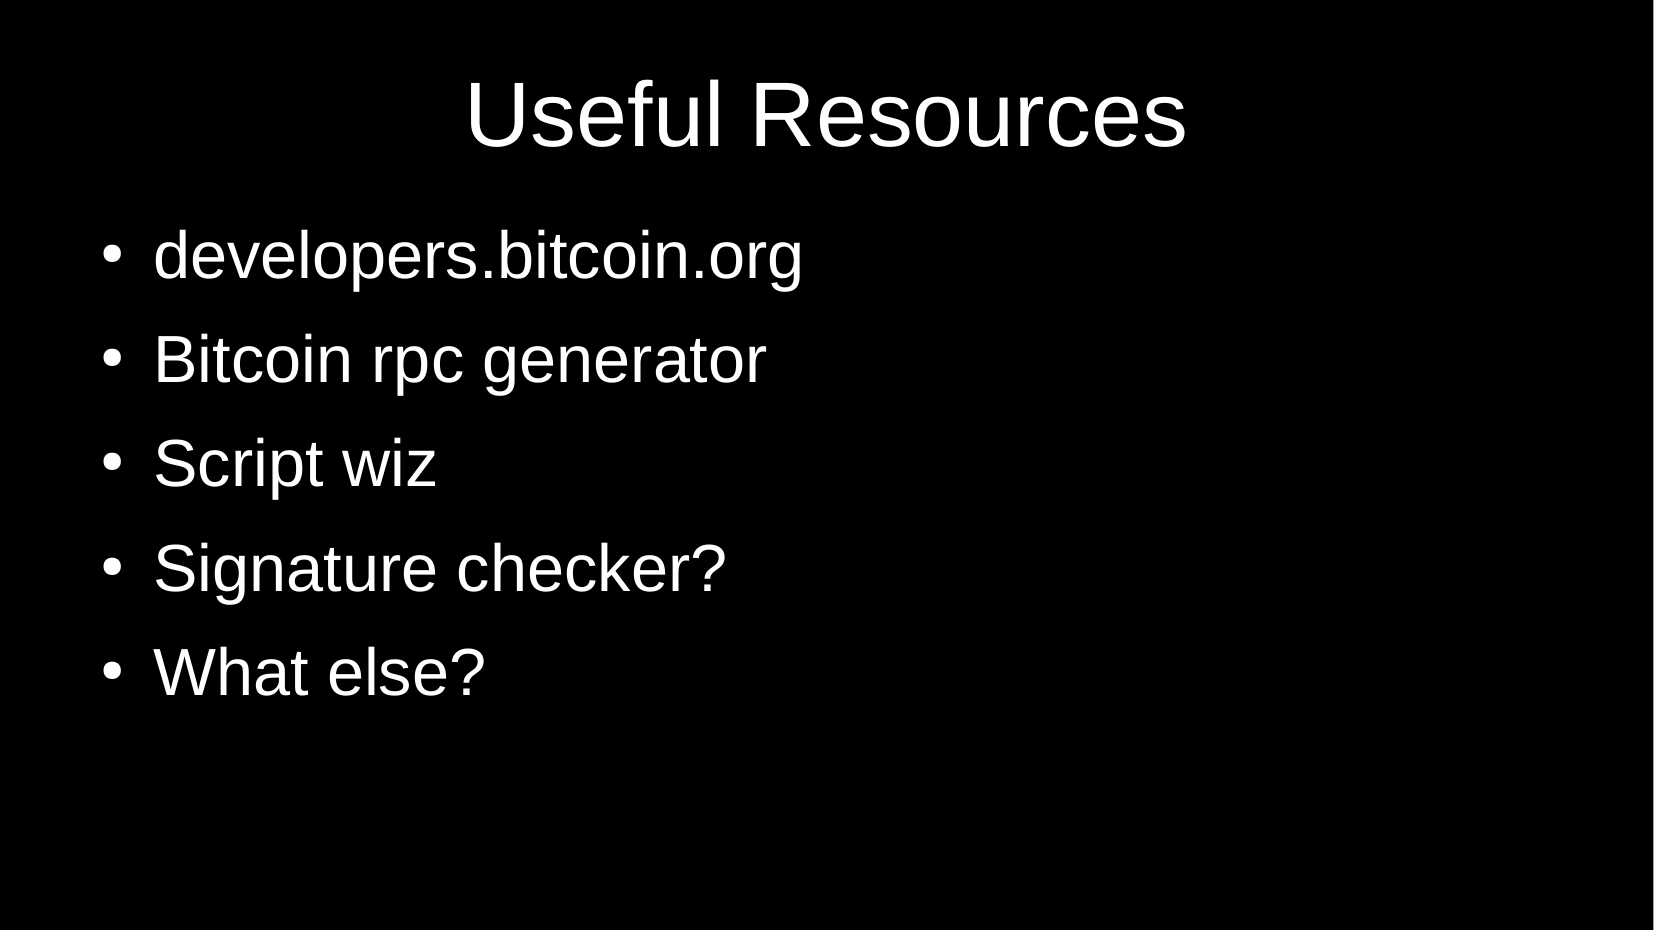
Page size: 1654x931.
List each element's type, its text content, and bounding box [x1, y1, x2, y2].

list developers.bitcoin.org Bitcoin rpc generator Script wiz Signature checker? What else? [82, 217, 1571, 758]
title Useful Resources [82, 37, 1571, 193]
